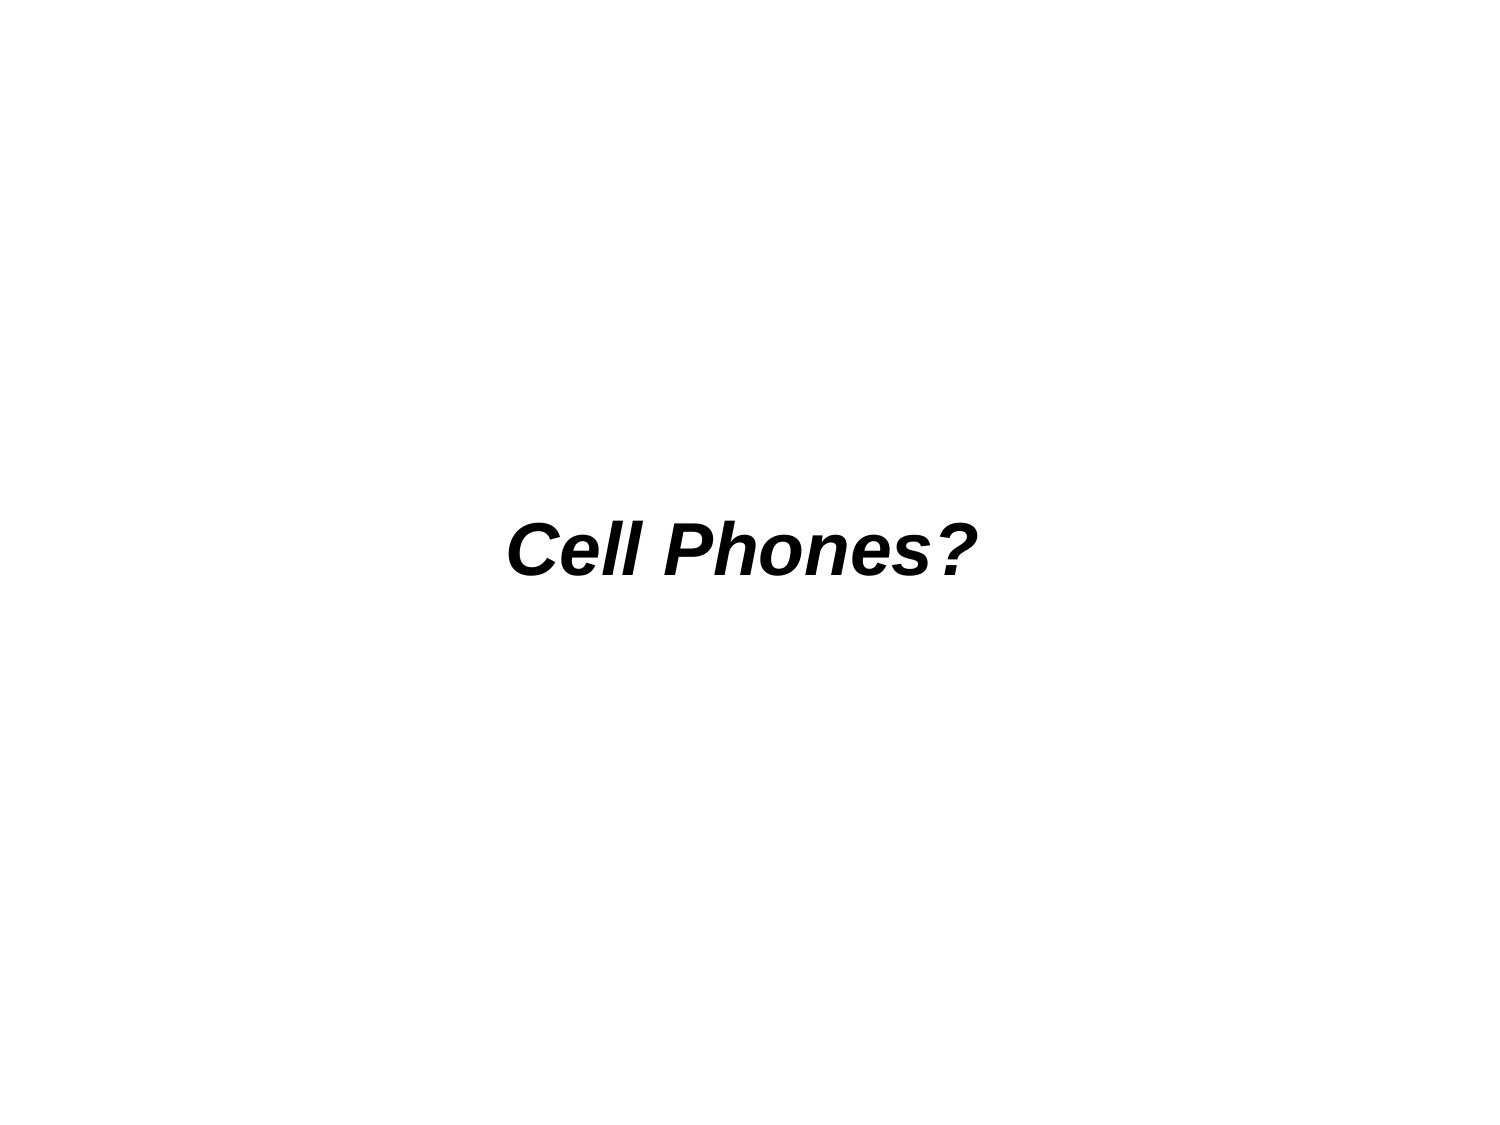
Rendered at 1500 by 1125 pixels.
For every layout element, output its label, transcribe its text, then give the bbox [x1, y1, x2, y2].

title Cell Phones? [490, 502, 1008, 600]
